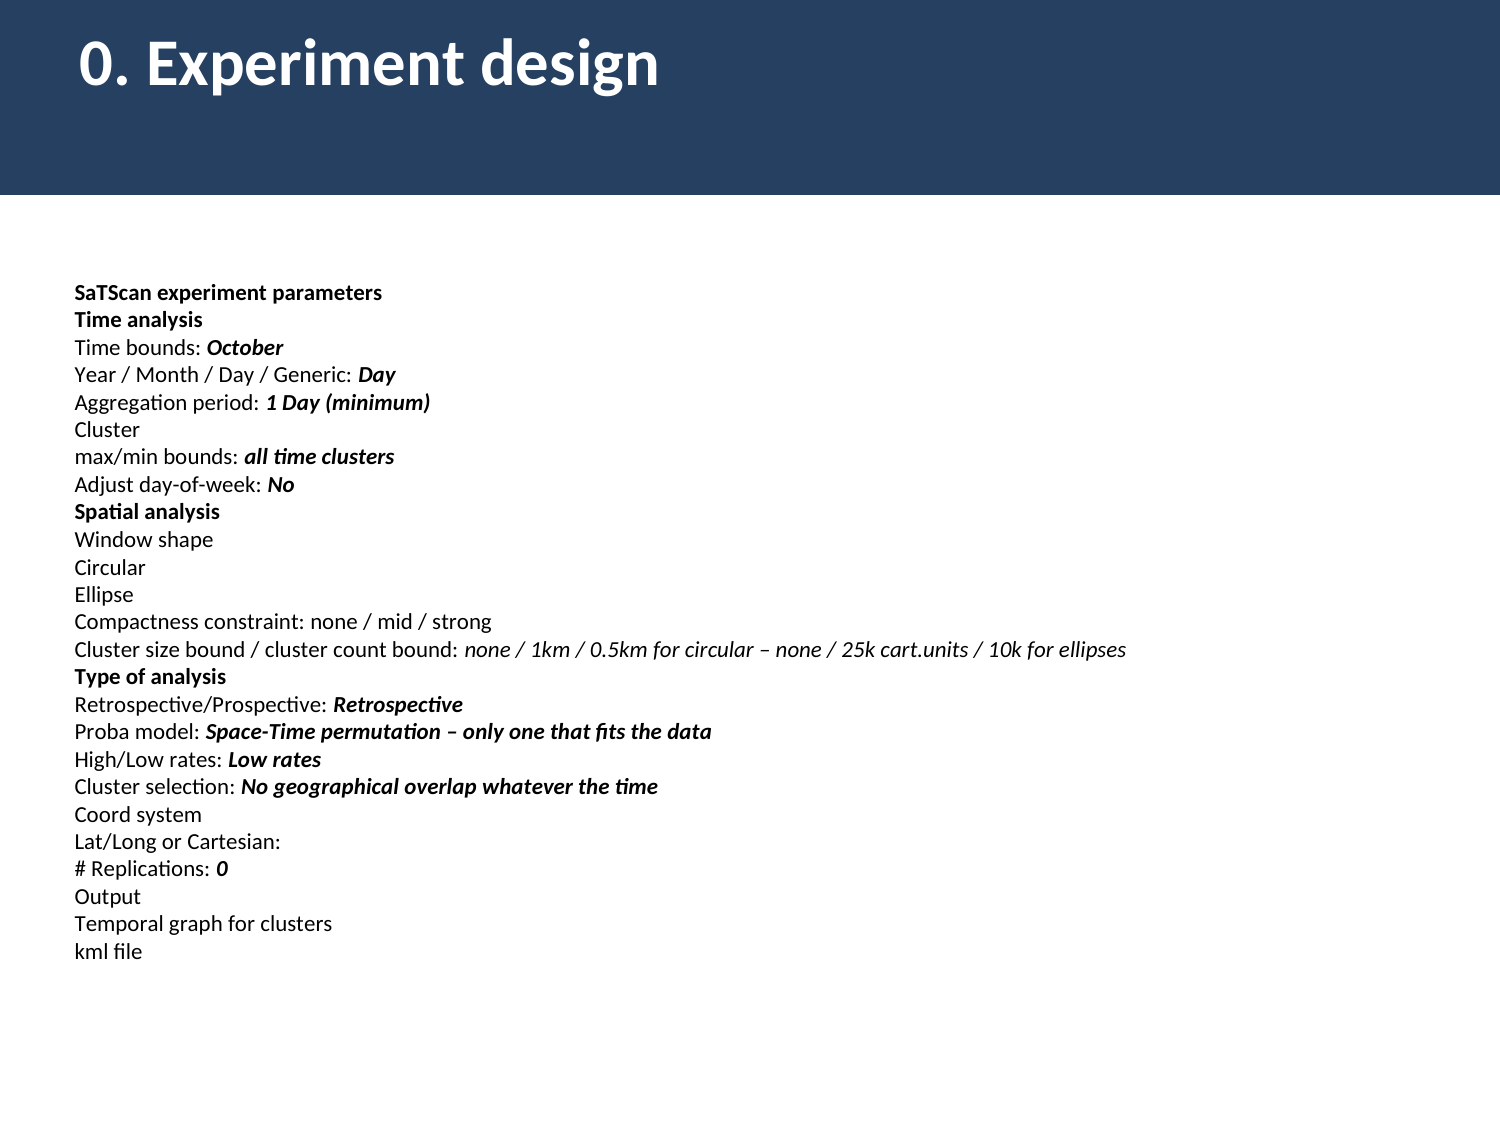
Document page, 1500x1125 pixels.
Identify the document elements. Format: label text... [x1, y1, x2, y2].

text_box [0, 0, 1500, 195]
text_box SaTScan experiment parameters Time analysis Time bounds: October Year / Month / Day / Generic: Day Aggregation period: 1 Day (minimum) Cluster max/min bounds: all time clusters Adjust day-of-week: No Spatial analysis Window shape Circular Ellipse Compactness constraint: none / mid / strong Cluster size bound / cluster count bound: none / 1km / 0.5km for circular – none / 25k cart.units / 10k for ellipses Type of analysis Retrospective/Prospective: Retrospective Proba model: Space-Time permutation – only one that fits the data High/Low rates: Low rates Cluster selection: No geographical overlap whatever the time Coord system Lat/Long or Cartesian: # Replications: 0 Output Temporal graph for clusters kml file [59, 270, 1485, 954]
text_box 0. Experiment design [64, 11, 1500, 187]
